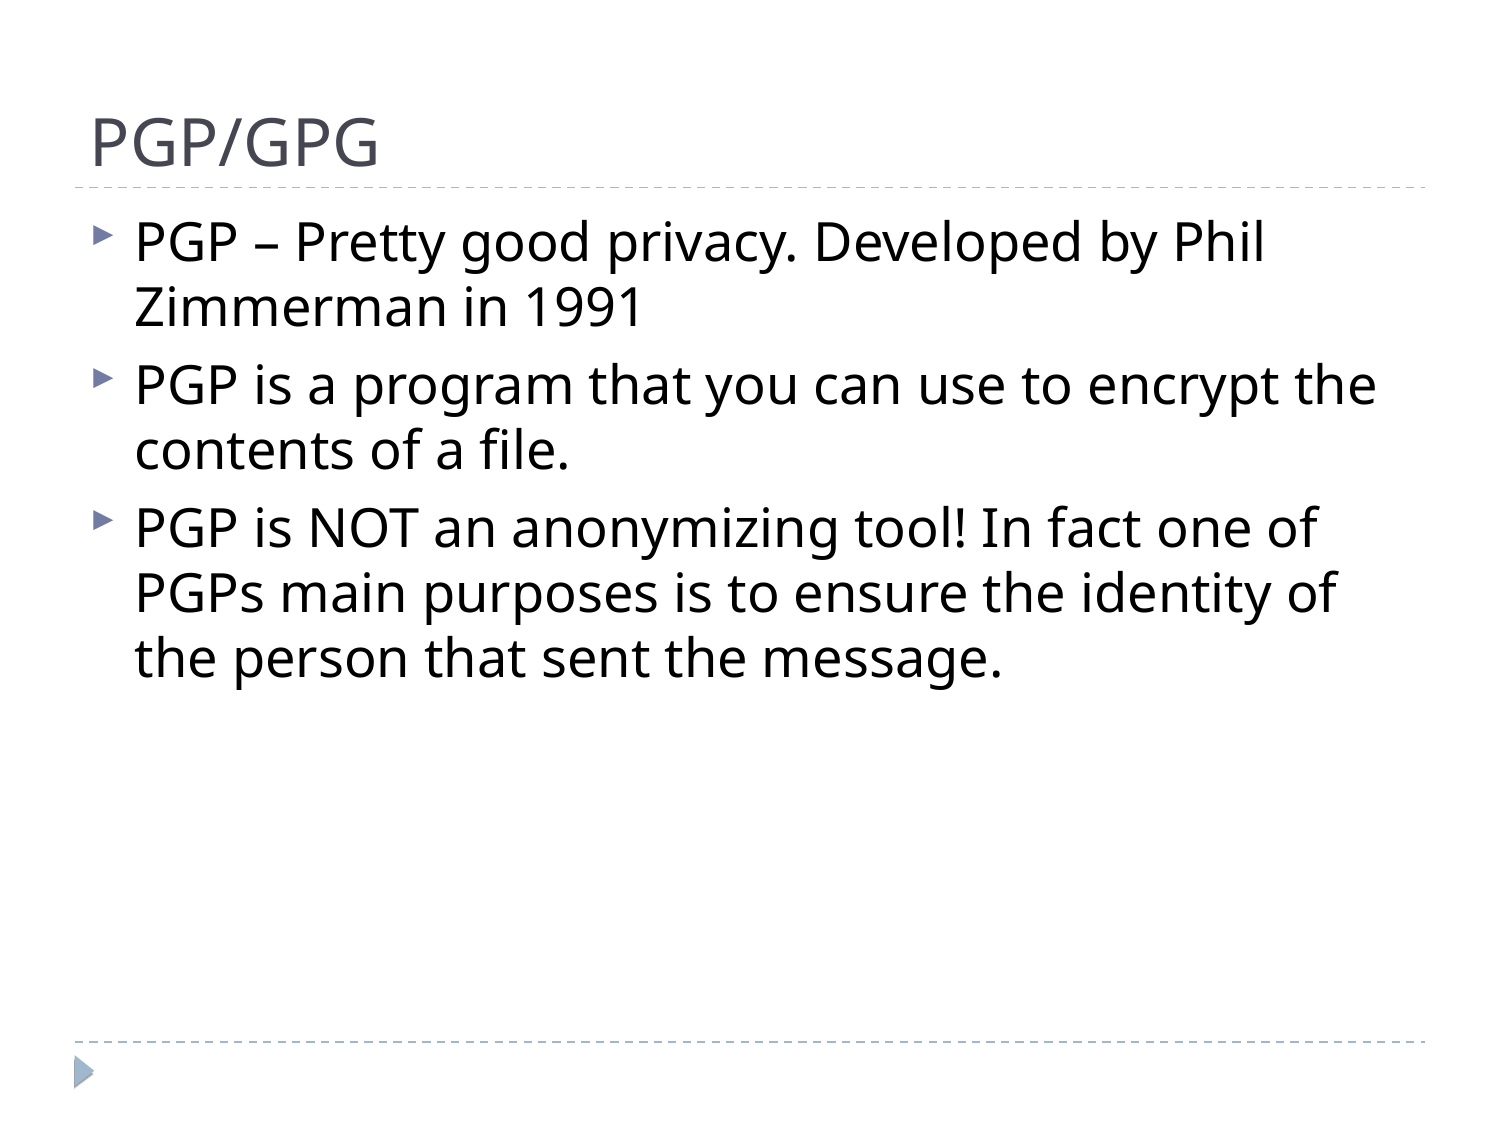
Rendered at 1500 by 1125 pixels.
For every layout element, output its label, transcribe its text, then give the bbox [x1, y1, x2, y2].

list PGP – Pretty good privacy. Developed by Phil Zimmerman in 1991 PGP is a program that you can use to encrypt the contents of a file. PGP is NOT an anonymizing tool! In fact one of PGPs main purposes is to ensure the identity of the person that sent the message. [75, 200, 1425, 1010]
title PGP/GPG [75, 24, 1425, 188]
